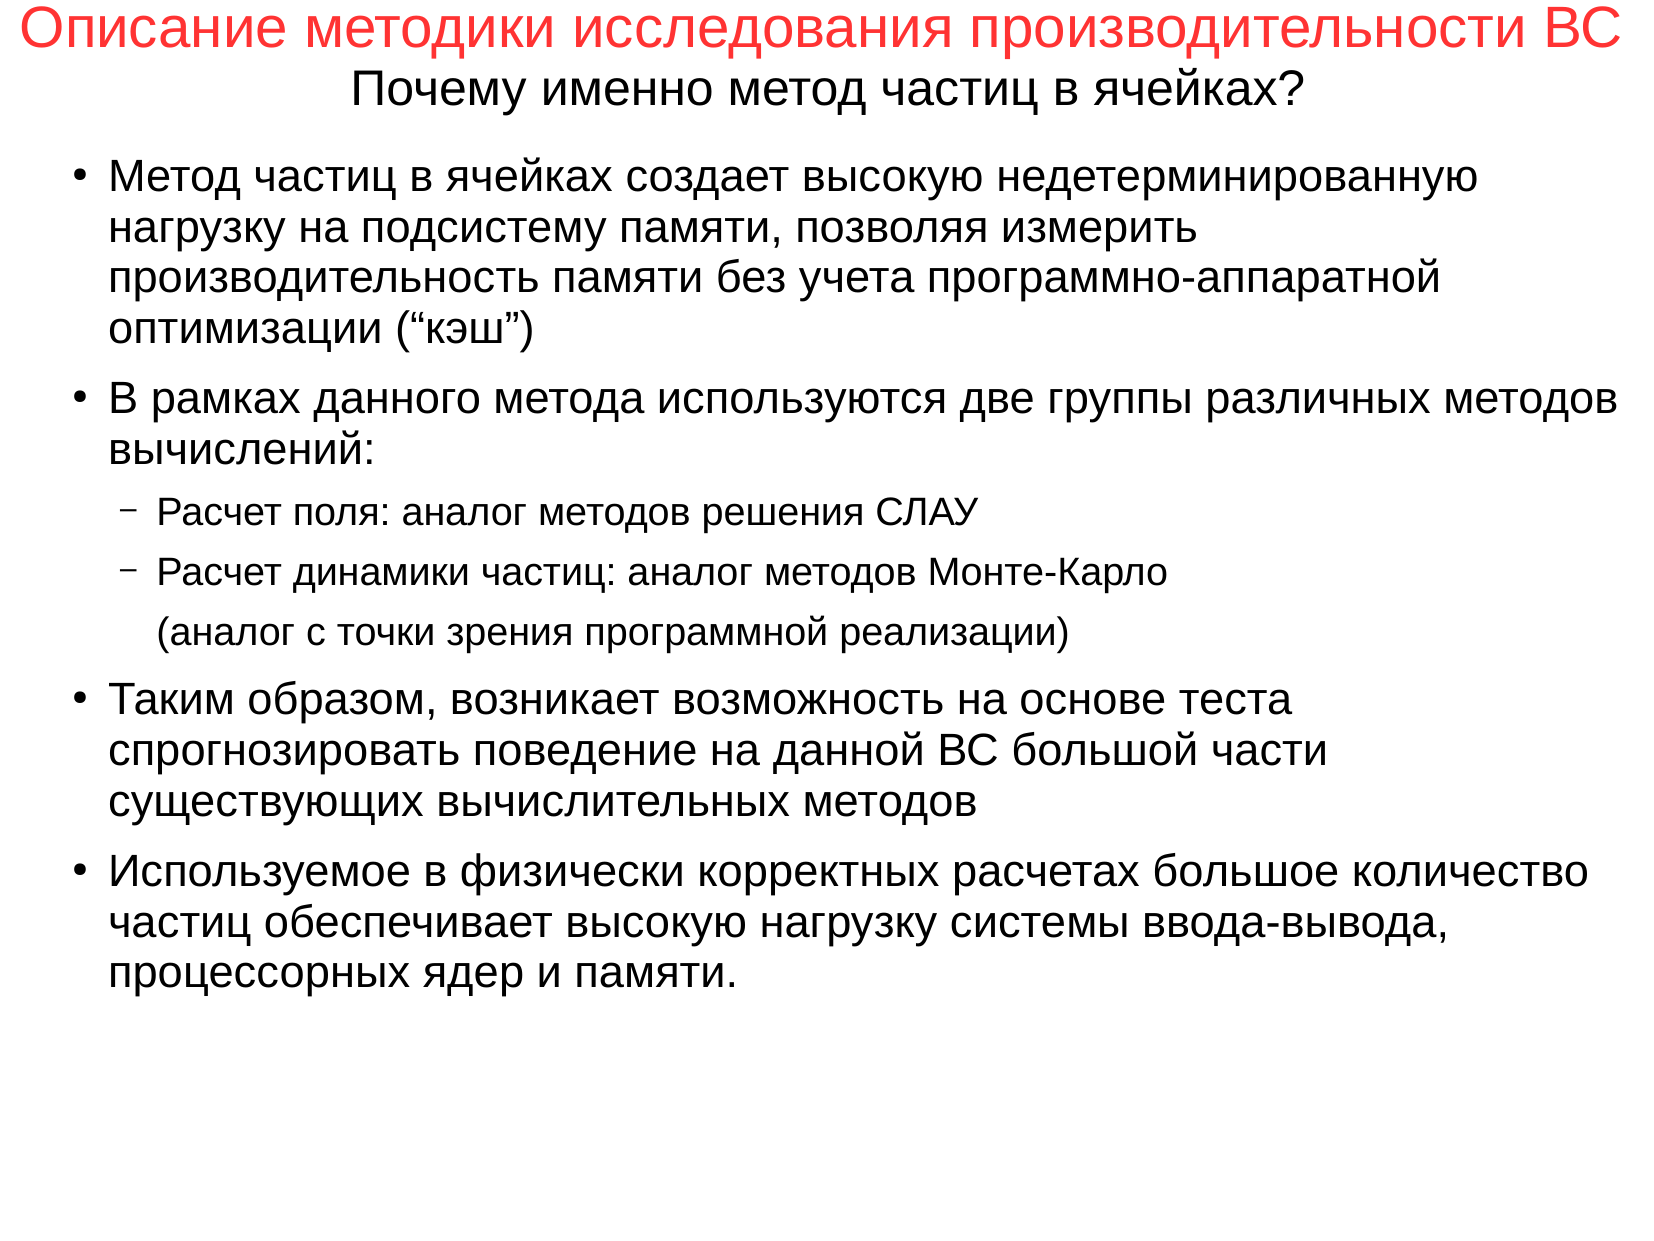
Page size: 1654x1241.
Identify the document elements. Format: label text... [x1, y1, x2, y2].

list Метод частиц в ячейках создает высокую недетерминированную нагрузку на подсистему памяти, позволяя измерить производительность памяти без учета программно-аппаратной оптимизации (“кэш”) В рамках данного метода используются две группы различных методов вычислений: Расчет поля: аналог методов решения СЛАУ Расчет динамики частиц: аналог методов Монте-Карло (аналог с точки зрения программной реализации) Таким образом, возникает возможность на основе теста спрогнозировать поведение на данной ВС большой части существующих вычислительных методов Используемое в физически корректных расчетах большое количество частиц обеспечивает высокую нагрузку системы ввода-вывода, процессорных ядер и памяти. [60, 150, 1621, 1006]
title Описание методики исследования производительности ВС Почему именно метод частиц в ячейках? [0, 0, 1654, 251]
